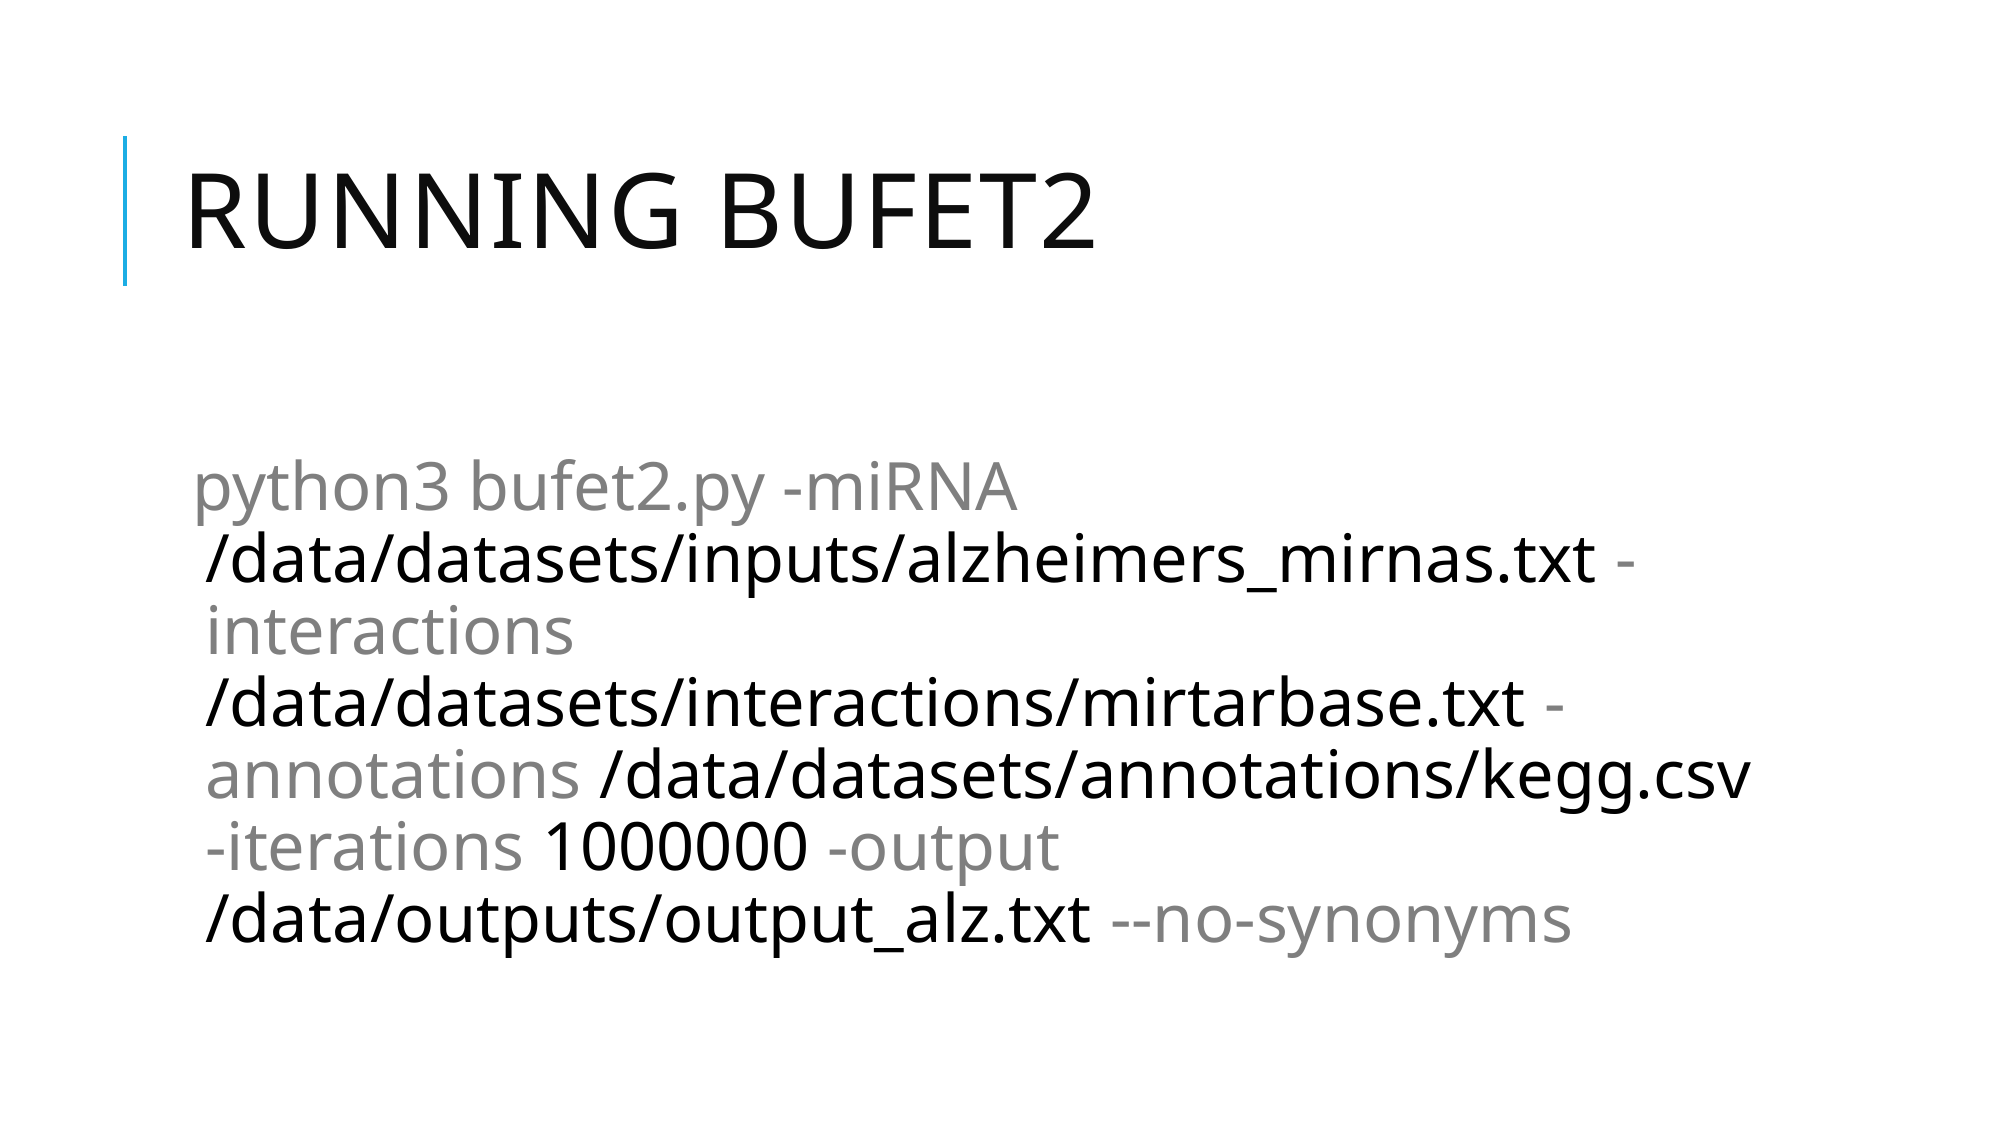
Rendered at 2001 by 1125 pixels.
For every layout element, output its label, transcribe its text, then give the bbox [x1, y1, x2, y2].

title Running BUFET2 [168, 96, 1763, 343]
list python3 bufet2.py -miRNA /data/datasets/inputs/alzheimers_mirnas.txt -interactions /data/datasets/interactions/mirtarbase.txt -annotations /data/datasets/annotations/kegg.csv -iterations 1000000 -output /data/outputs/output_alz.txt --no-synonyms [168, 375, 1763, 1036]
